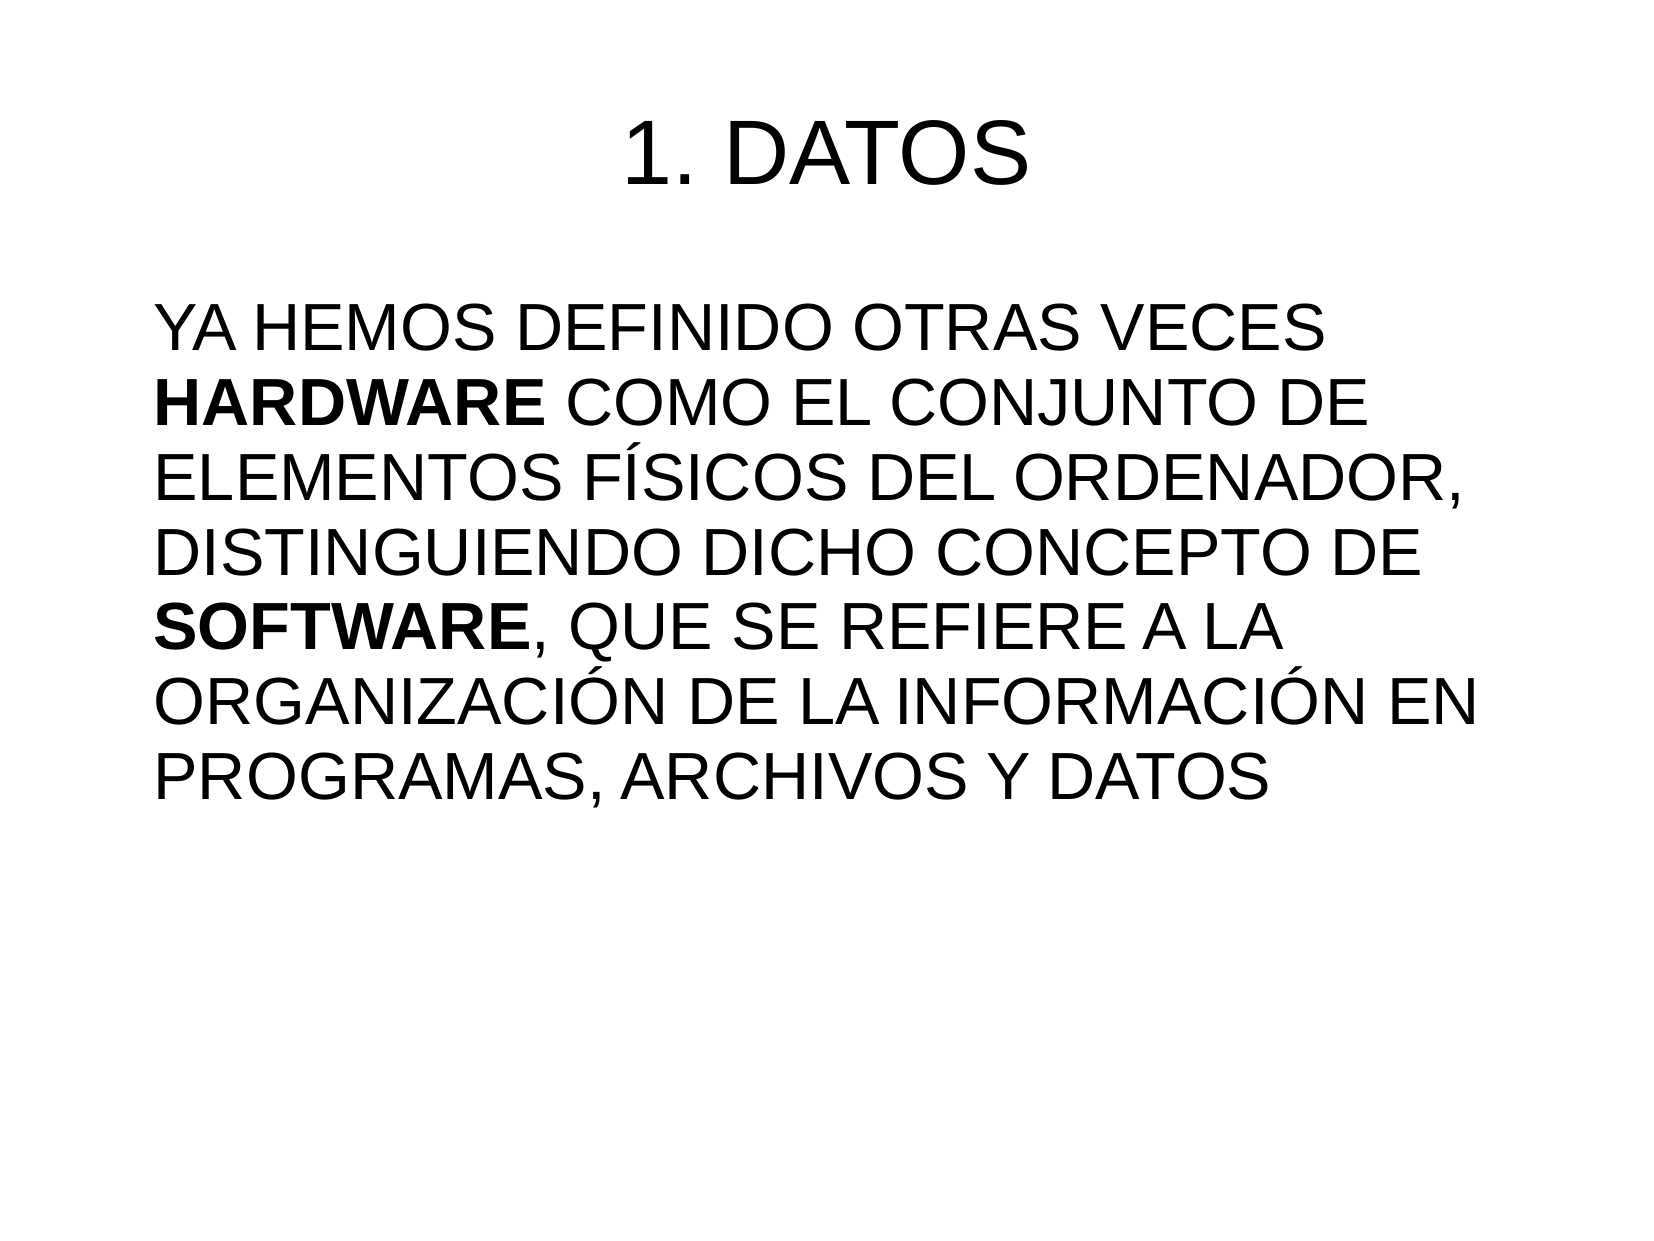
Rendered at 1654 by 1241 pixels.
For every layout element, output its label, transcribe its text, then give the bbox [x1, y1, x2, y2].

title 1. DATOS [82, 56, 1571, 250]
list YA HEMOS DEFINIDO OTRAS VECES HARDWARE COMO EL CONJUNTO DE ELEMENTOS FÍSICOS DEL ORDENADOR, DISTINGUIENDO DICHO CONCEPTO DE SOFTWARE, QUE SE REFIERE A LA ORGANIZACIÓN DE LA INFORMACIÓN EN PROGRAMAS, ARCHIVOS Y DATOS [82, 290, 1571, 1109]
